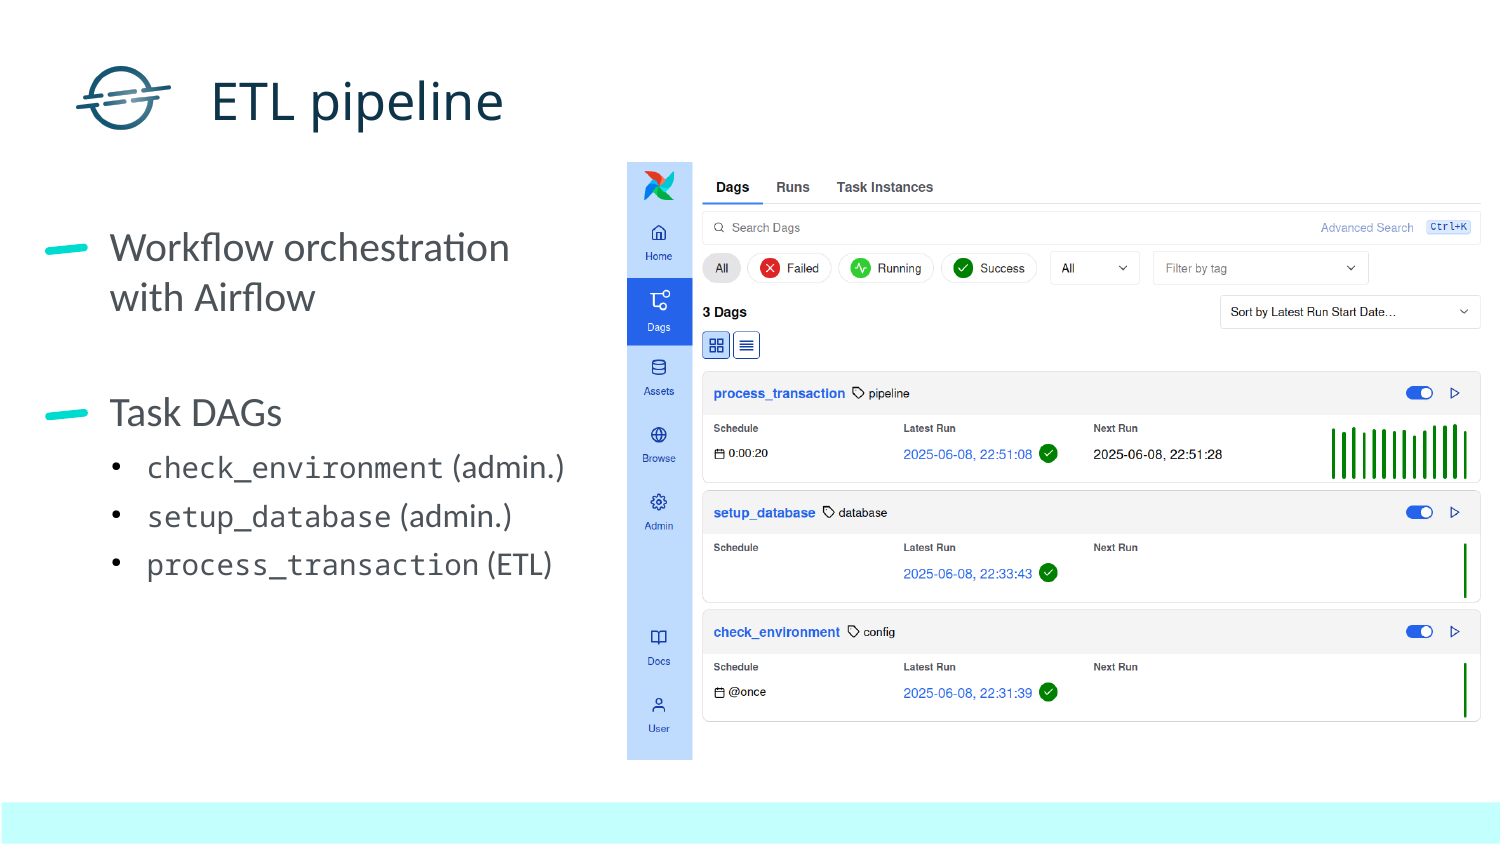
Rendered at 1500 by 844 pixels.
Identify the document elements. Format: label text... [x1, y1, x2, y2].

picture [627, 162, 1490, 760]
title Task DAGs [94, 369, 488, 458]
picture [76, 66, 171, 130]
text_box [45, 409, 88, 421]
text_box check_environment (admin.) setup_database (admin.) process_transaction (ETL) [96, 440, 604, 591]
title Workflow orchestration with Airflow [94, 204, 560, 340]
title ETL pipeline [195, 53, 1154, 141]
text_box [1, 802, 1500, 844]
text_box [45, 243, 88, 255]
